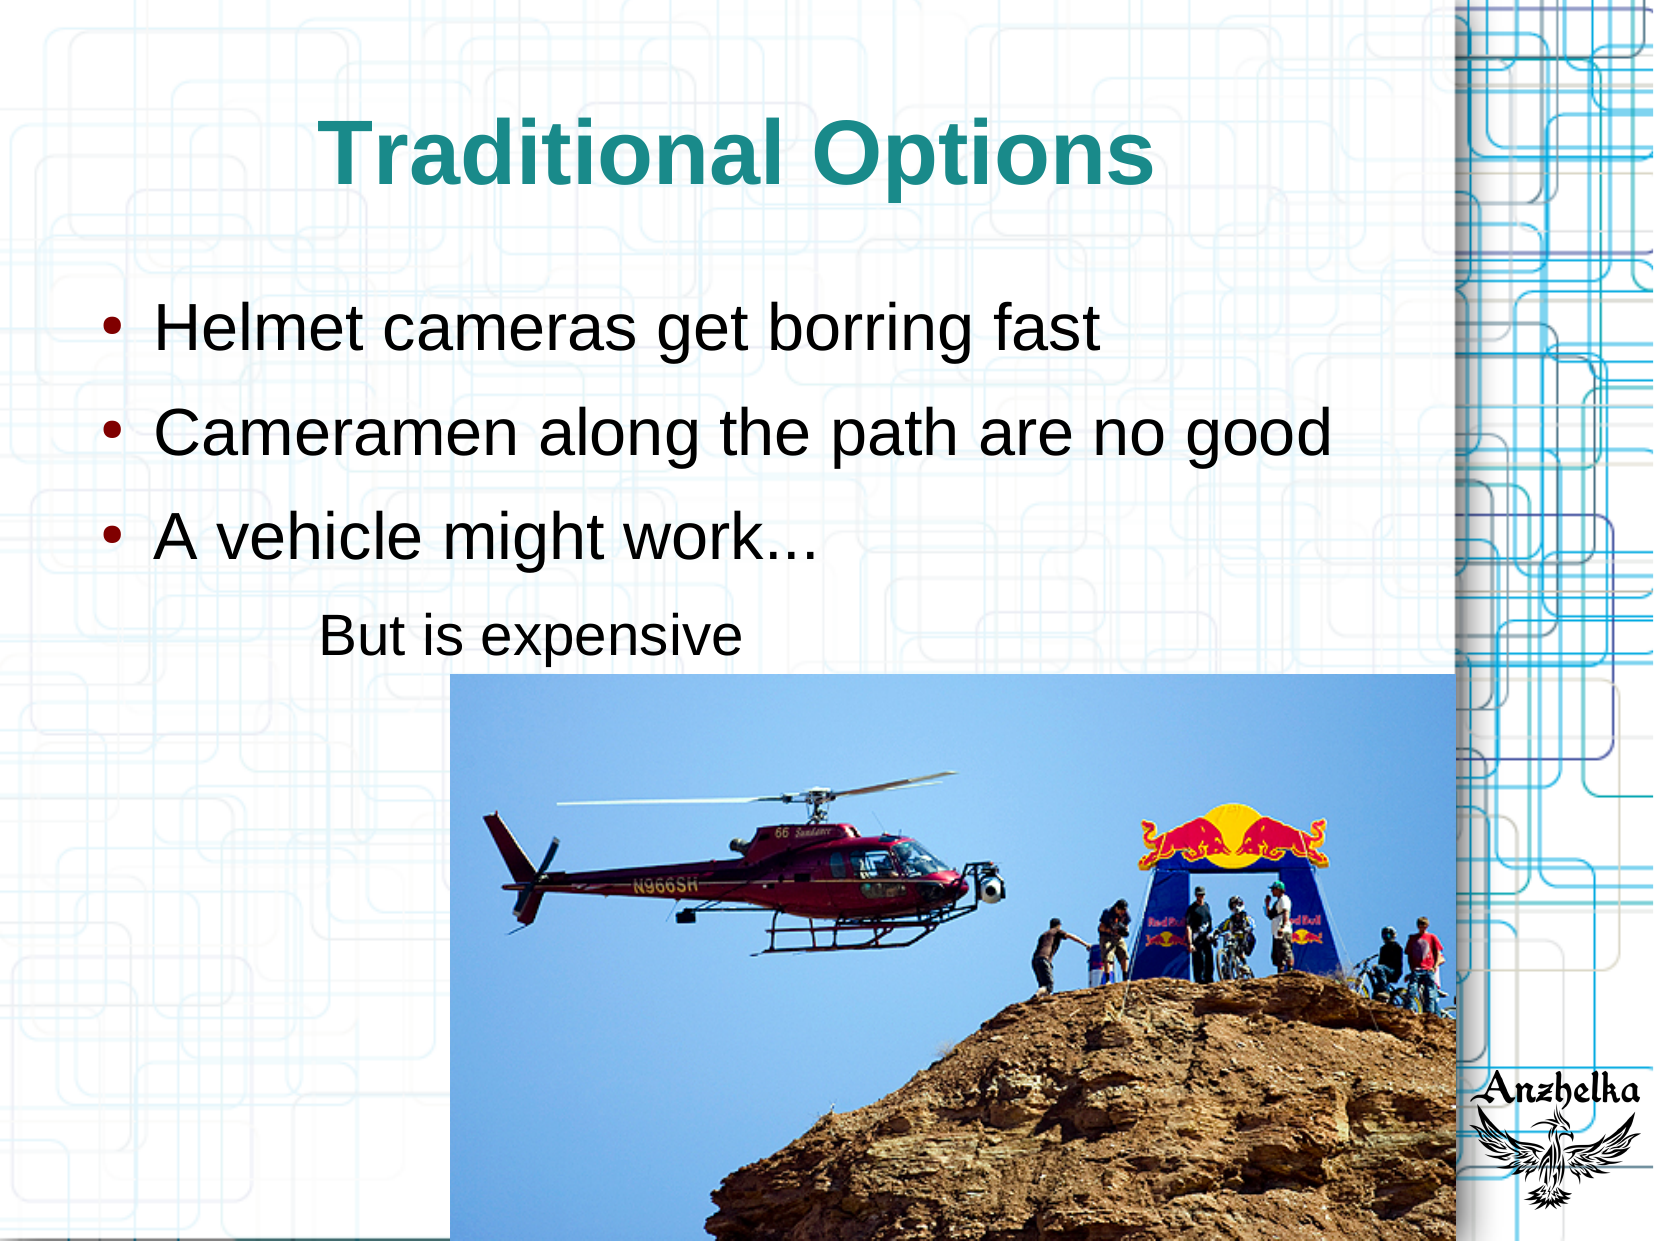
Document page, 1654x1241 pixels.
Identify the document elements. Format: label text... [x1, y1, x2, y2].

list Helmet cameras get borring fast Cameramen along the path are no good A vehicle might work... But is expensive [82, 290, 1417, 1241]
title Traditional Options [58, 49, 1417, 257]
picture [0, 0, 1654, 1241]
